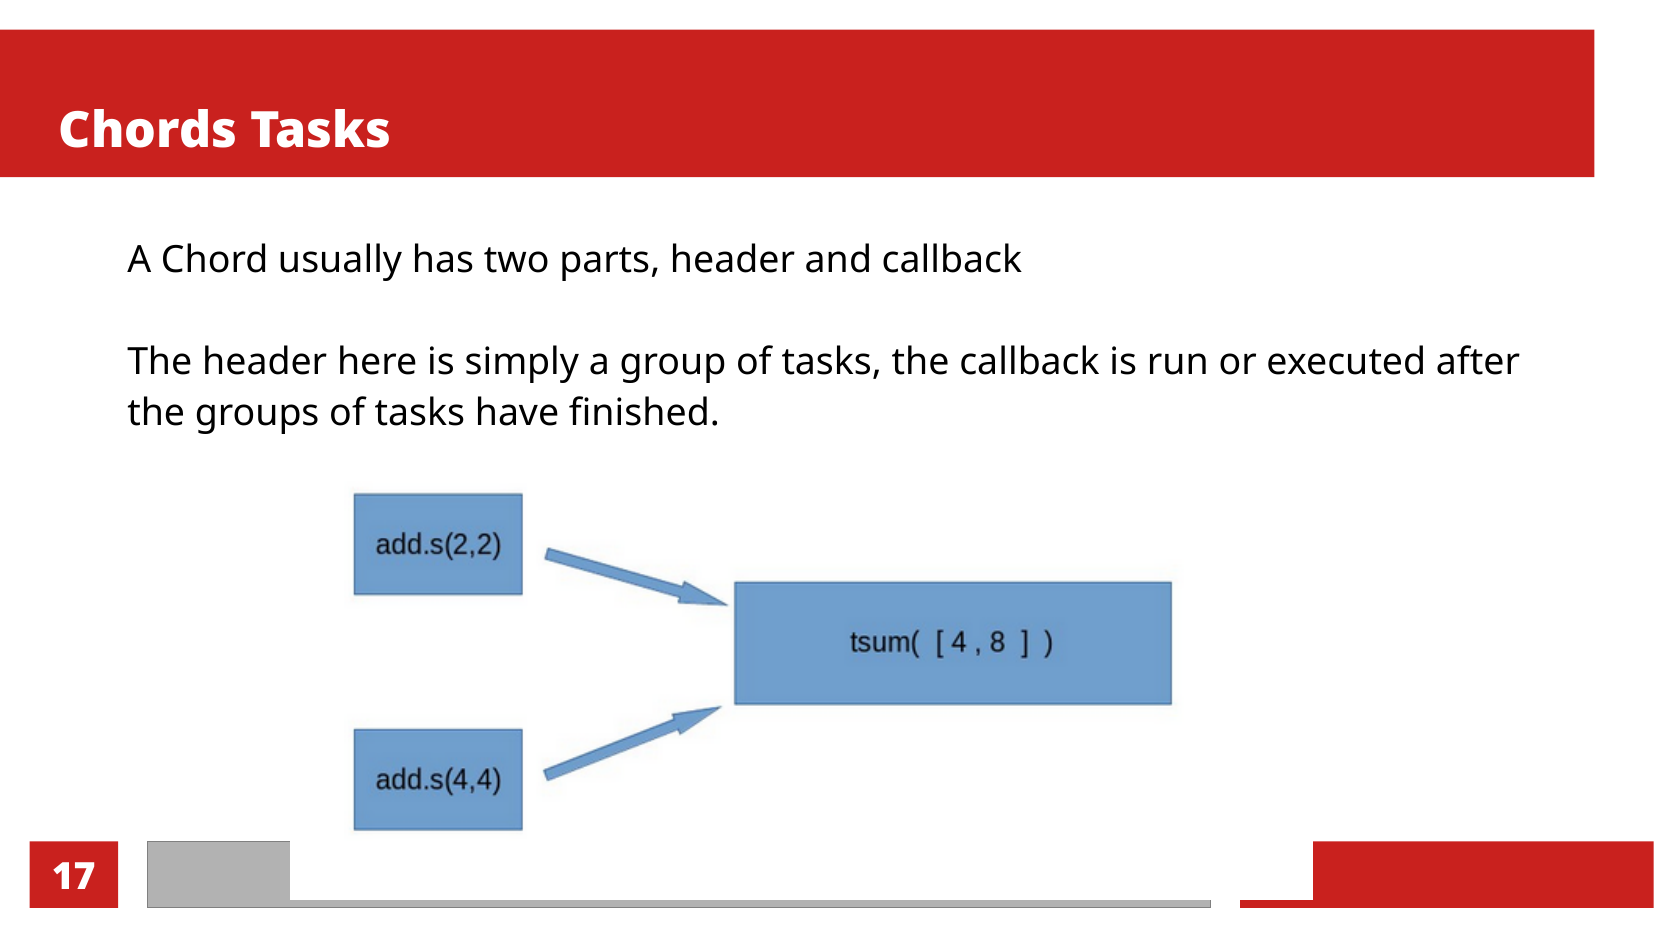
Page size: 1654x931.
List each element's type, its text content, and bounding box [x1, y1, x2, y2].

title Chords Tasks [59, 44, 1595, 163]
text_box A Chord usually has two parts, header and callback The header here is simply a group of tasks, the callback is run or executed after the groups of tasks have finished. [112, 225, 1576, 414]
picture [290, 429, 1313, 901]
